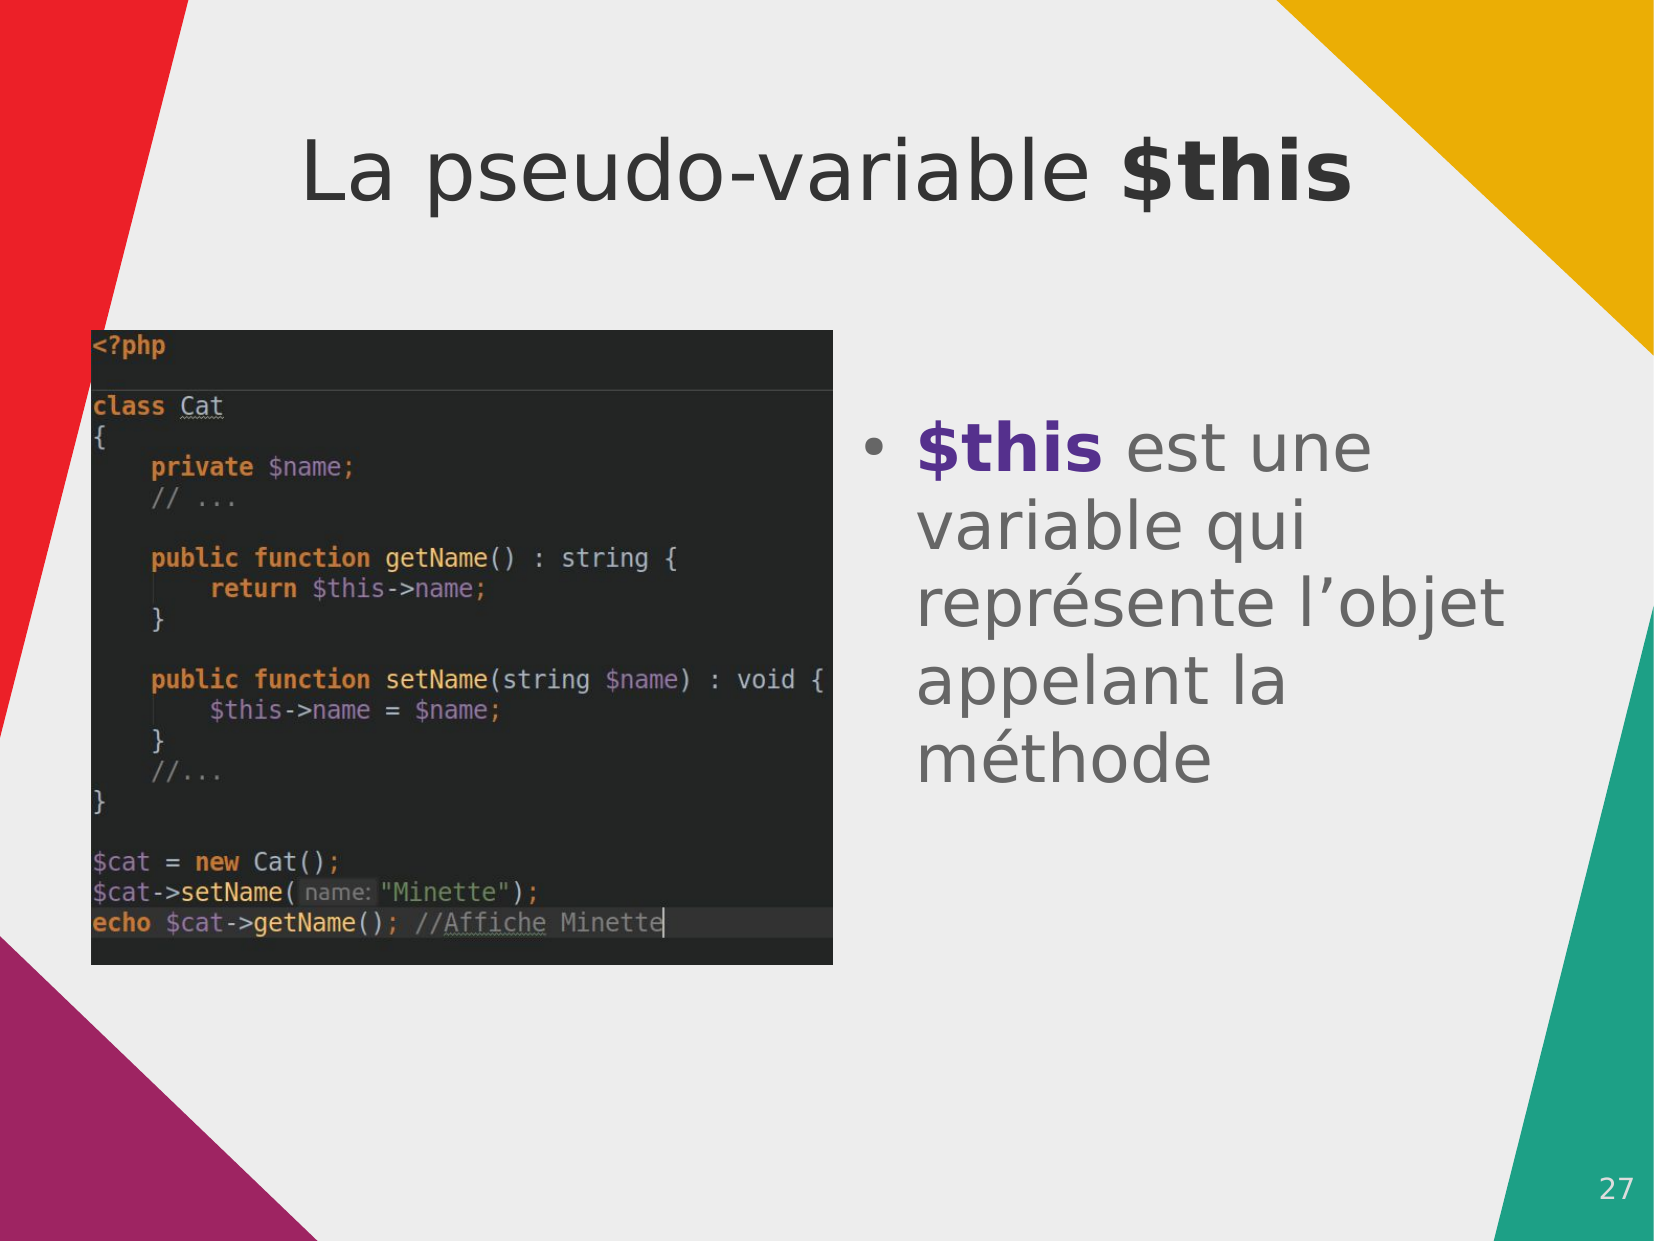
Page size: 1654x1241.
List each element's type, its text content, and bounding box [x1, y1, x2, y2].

title La pseudo-variable $this [114, 73, 1539, 271]
list $this est une variable qui représente l’objet appelant la méthode [844, 302, 1540, 1033]
picture [91, 330, 833, 965]
